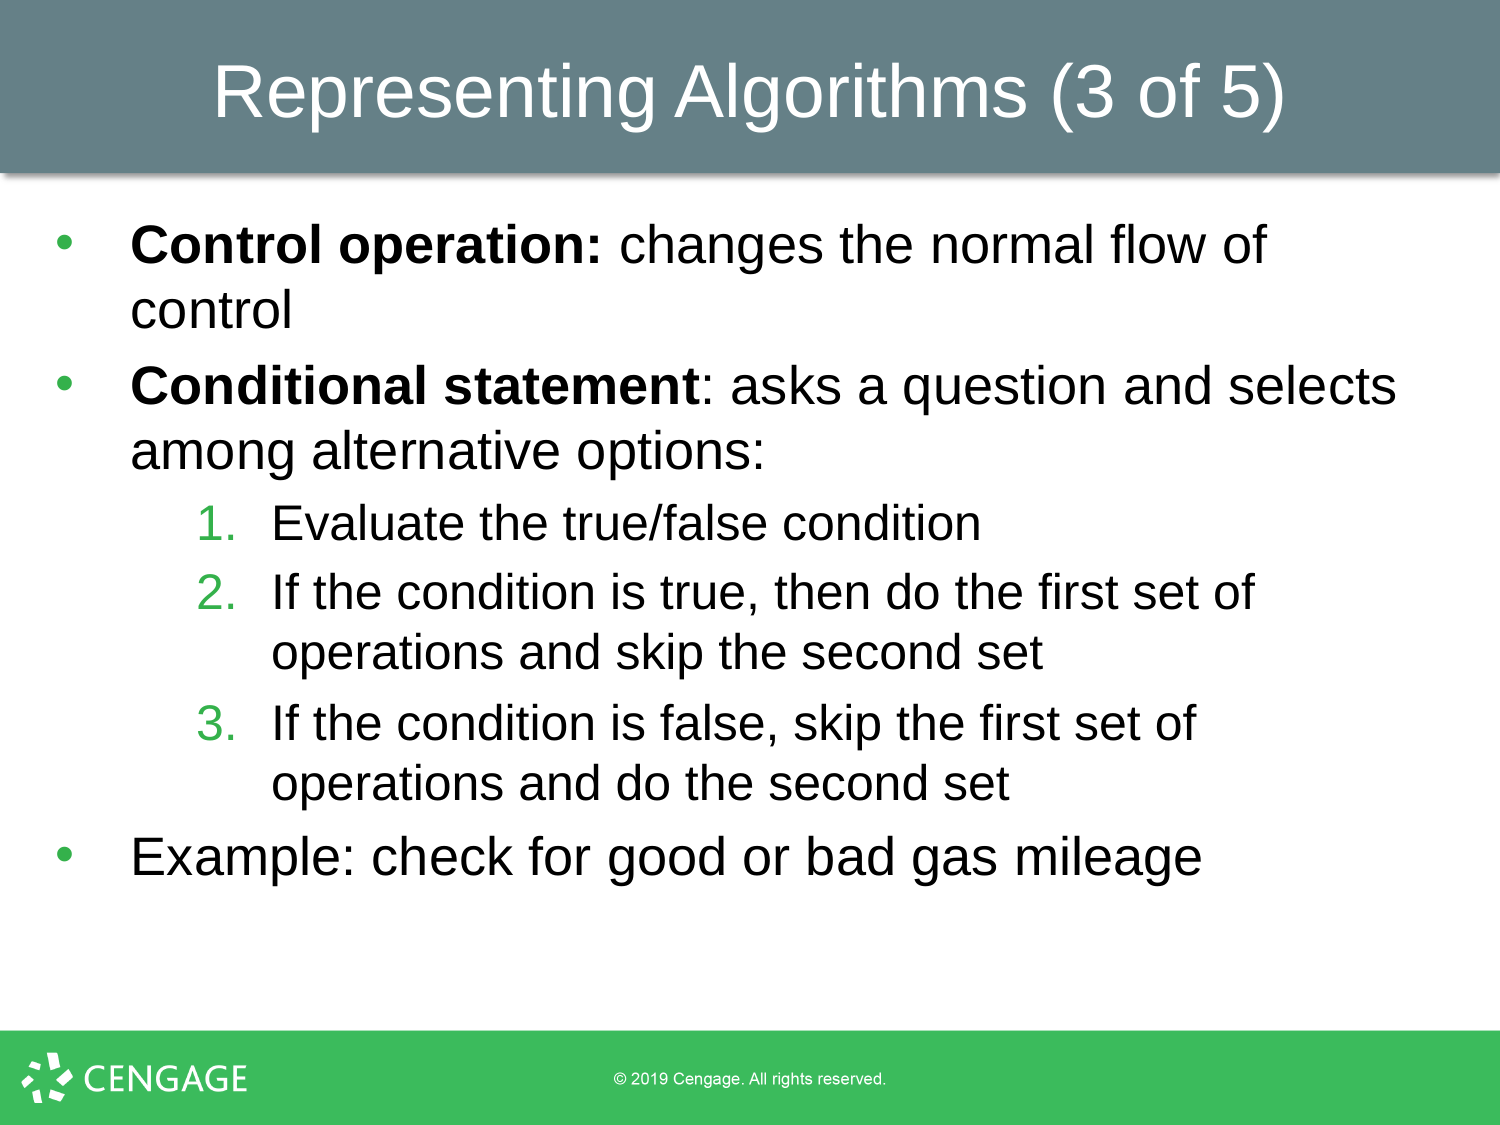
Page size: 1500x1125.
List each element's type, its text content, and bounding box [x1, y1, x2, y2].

title Representing Algorithms (3 of 5) [0, 0, 1500, 174]
picture [0, 174, 1500, 1125]
list Control operation: changes the normal flow of control Conditional statement: asks a question and selects among alternative options: Evaluate the true/false condition If the condition is true, then do the first set of operations and skip the second set If the condition is false, skip the first set of operations and do the second set Example: check for good or bad gas mileage [40, 201, 1460, 1005]
